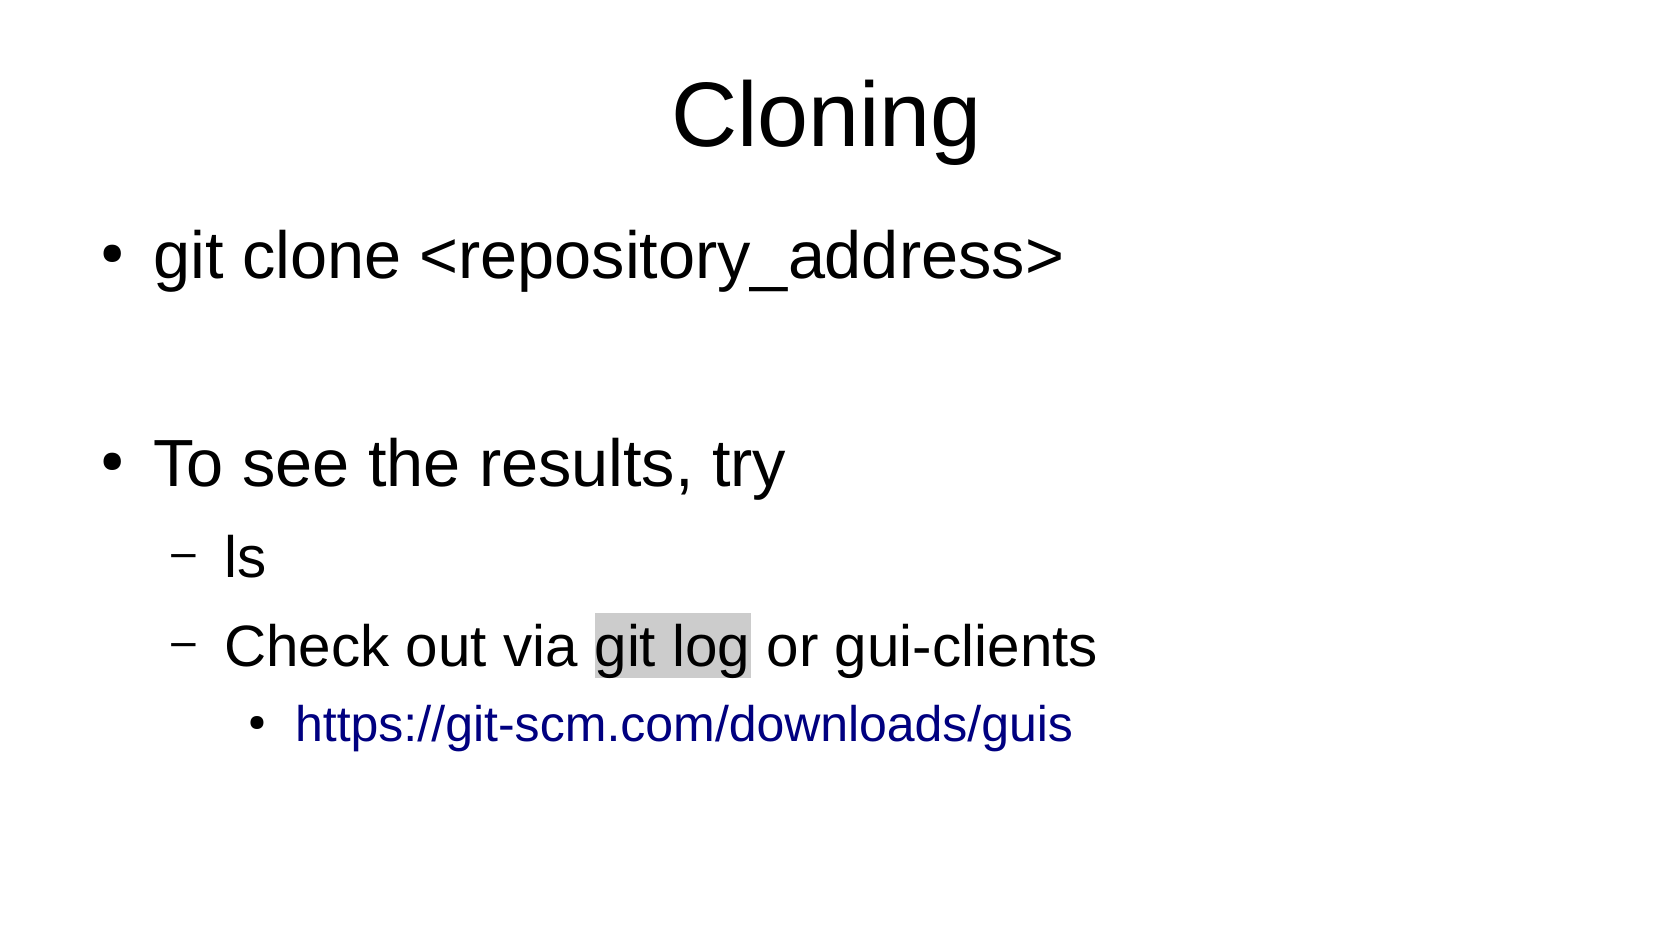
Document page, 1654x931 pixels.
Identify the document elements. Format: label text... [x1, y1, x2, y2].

list git clone <repository_address> To see the results, try ls Check out via git log or gui-clients https://git-scm.com/downloads/guis [82, 217, 1571, 758]
title Cloning [82, 37, 1571, 193]
